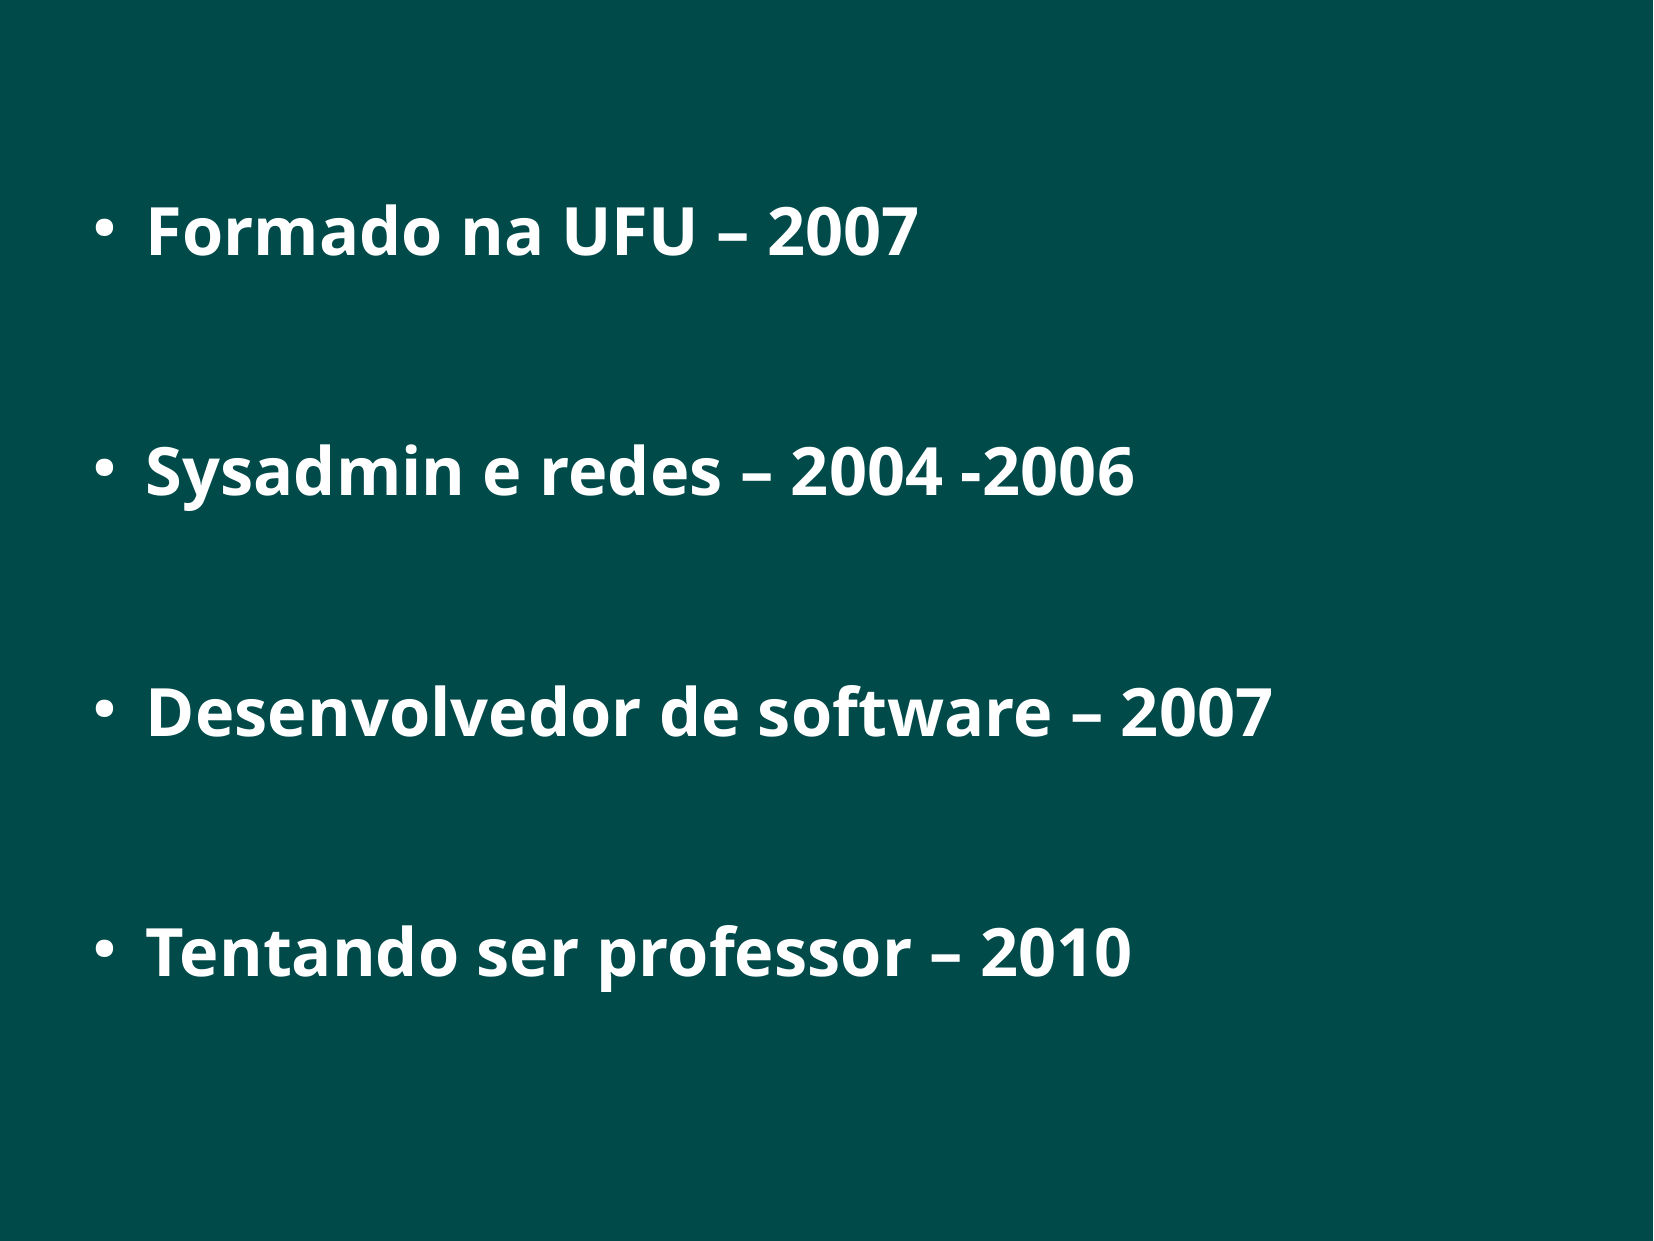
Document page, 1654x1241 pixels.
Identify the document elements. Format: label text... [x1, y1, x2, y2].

list Formado na UFU – 2007 Sysadmin e redes – 2004 -2006 Desenvolvedor de software – 2007 Tentando ser professor – 2010 [75, 183, 1563, 1003]
